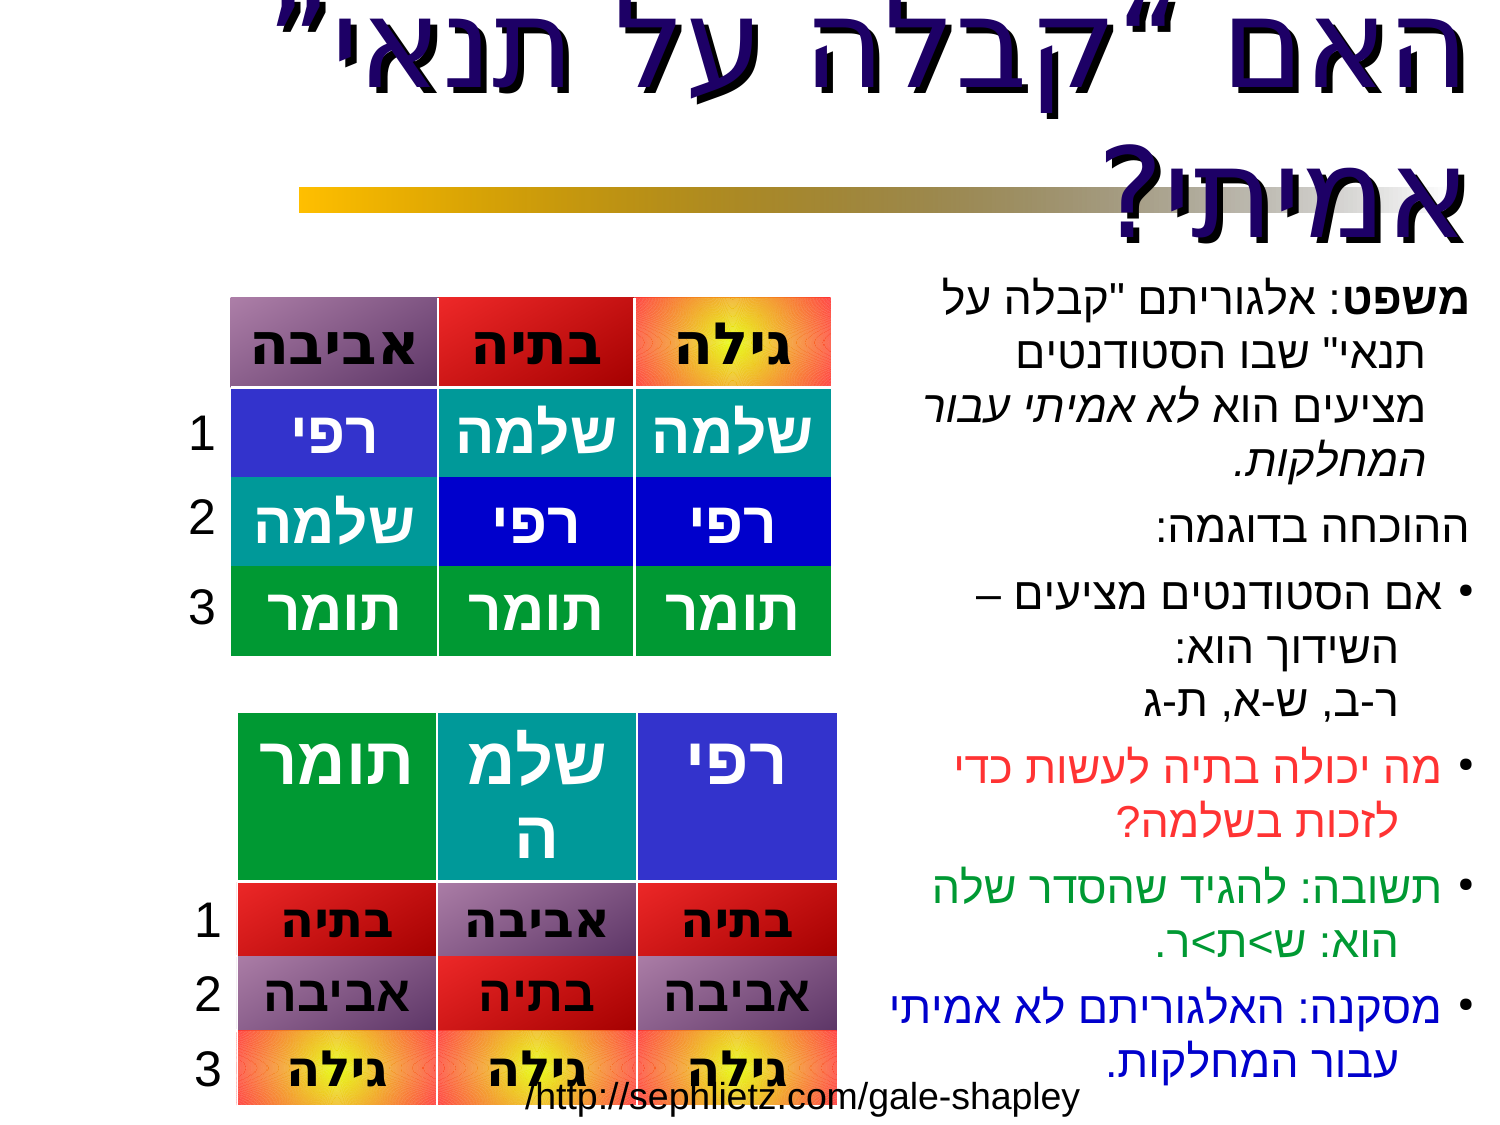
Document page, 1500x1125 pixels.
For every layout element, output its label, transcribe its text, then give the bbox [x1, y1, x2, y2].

table_cell אביבה [238, 956, 436, 1031]
table_cell 1 [168, 387, 231, 476]
table_cell גילה [638, 1031, 837, 1065]
table_cell גילה [438, 1031, 636, 1105]
table_cell אביבה [438, 883, 636, 956]
table_header בתיה [439, 298, 633, 386]
table_header [168, 298, 231, 387]
table_cell 2 [187, 957, 237, 1029]
table_cell שלמה [439, 389, 633, 477]
table_header שלמה [438, 713, 636, 880]
table_cell רפי [439, 477, 633, 566]
table_cell בתיה [638, 883, 837, 956]
table_cell בתיה [438, 956, 636, 1031]
table_cell 1 [187, 882, 237, 955]
table_header רפי [638, 713, 837, 880]
text_box http://sephlietz.com/gale-shapley/ [510, 1065, 1096, 1125]
title האם “קבלה על תנאי” אמיתי? [0, 37, 1486, 188]
table_cell בתיה [238, 883, 436, 956]
table_cell תומר [636, 566, 831, 656]
table_cell אביבה [638, 956, 837, 1031]
table_cell שלמה [636, 389, 831, 477]
table_cell 3 [187, 1032, 237, 1105]
table_cell 2 [168, 478, 231, 554]
table_cell שלמה [231, 477, 437, 566]
table_cell רפי [231, 389, 437, 477]
table_header [187, 713, 237, 881]
table_cell 3 [168, 557, 231, 656]
table_cell רפי [636, 477, 831, 566]
table_header תומר [238, 713, 436, 880]
list משפט: אלגוריתם "קבלה על תנאי" שבו הסטודנטים מציעים הוא לא אמיתי עבור המחלקות. ההוכחה בדוגמה: אם הסטודנטים מציעים – השידוך הוא: ר-ב, ש-א, ת-ג מה יכולה בתיה לעשות כדי לזכות בשלמה? תשובה: להגיד שהסדר שלה הוא: ש>ת>ר. מסקנה: האלגוריתם לא אמיתי עבור המחלקות. [855, 262, 1486, 1096]
table_cell גילה [238, 1031, 436, 1105]
table_header גילה [636, 298, 831, 386]
table_header אביבה [231, 298, 437, 386]
table_cell תומר [439, 566, 633, 656]
table_cell תומר [231, 566, 437, 656]
